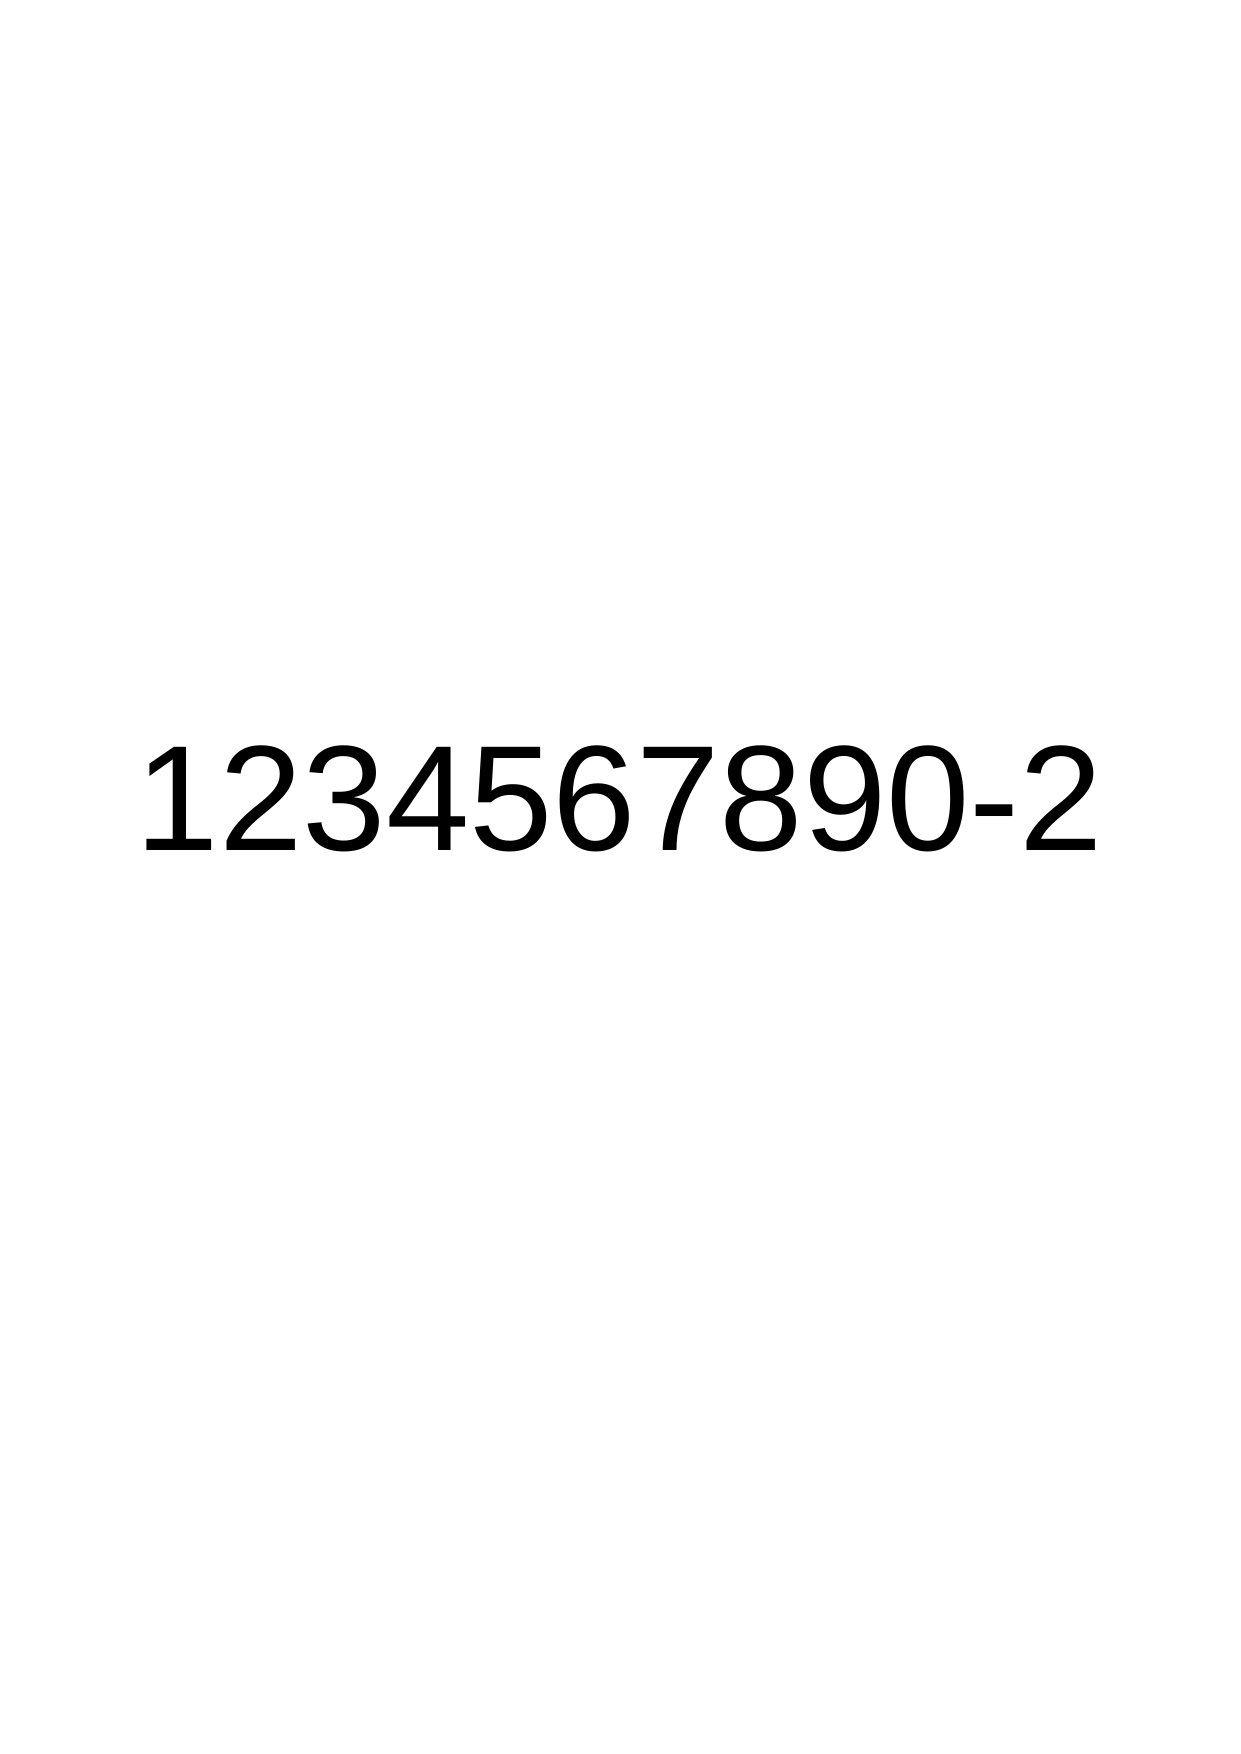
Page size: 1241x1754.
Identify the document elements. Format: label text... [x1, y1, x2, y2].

text_box 1234567890-2 [59, 640, 1182, 957]
